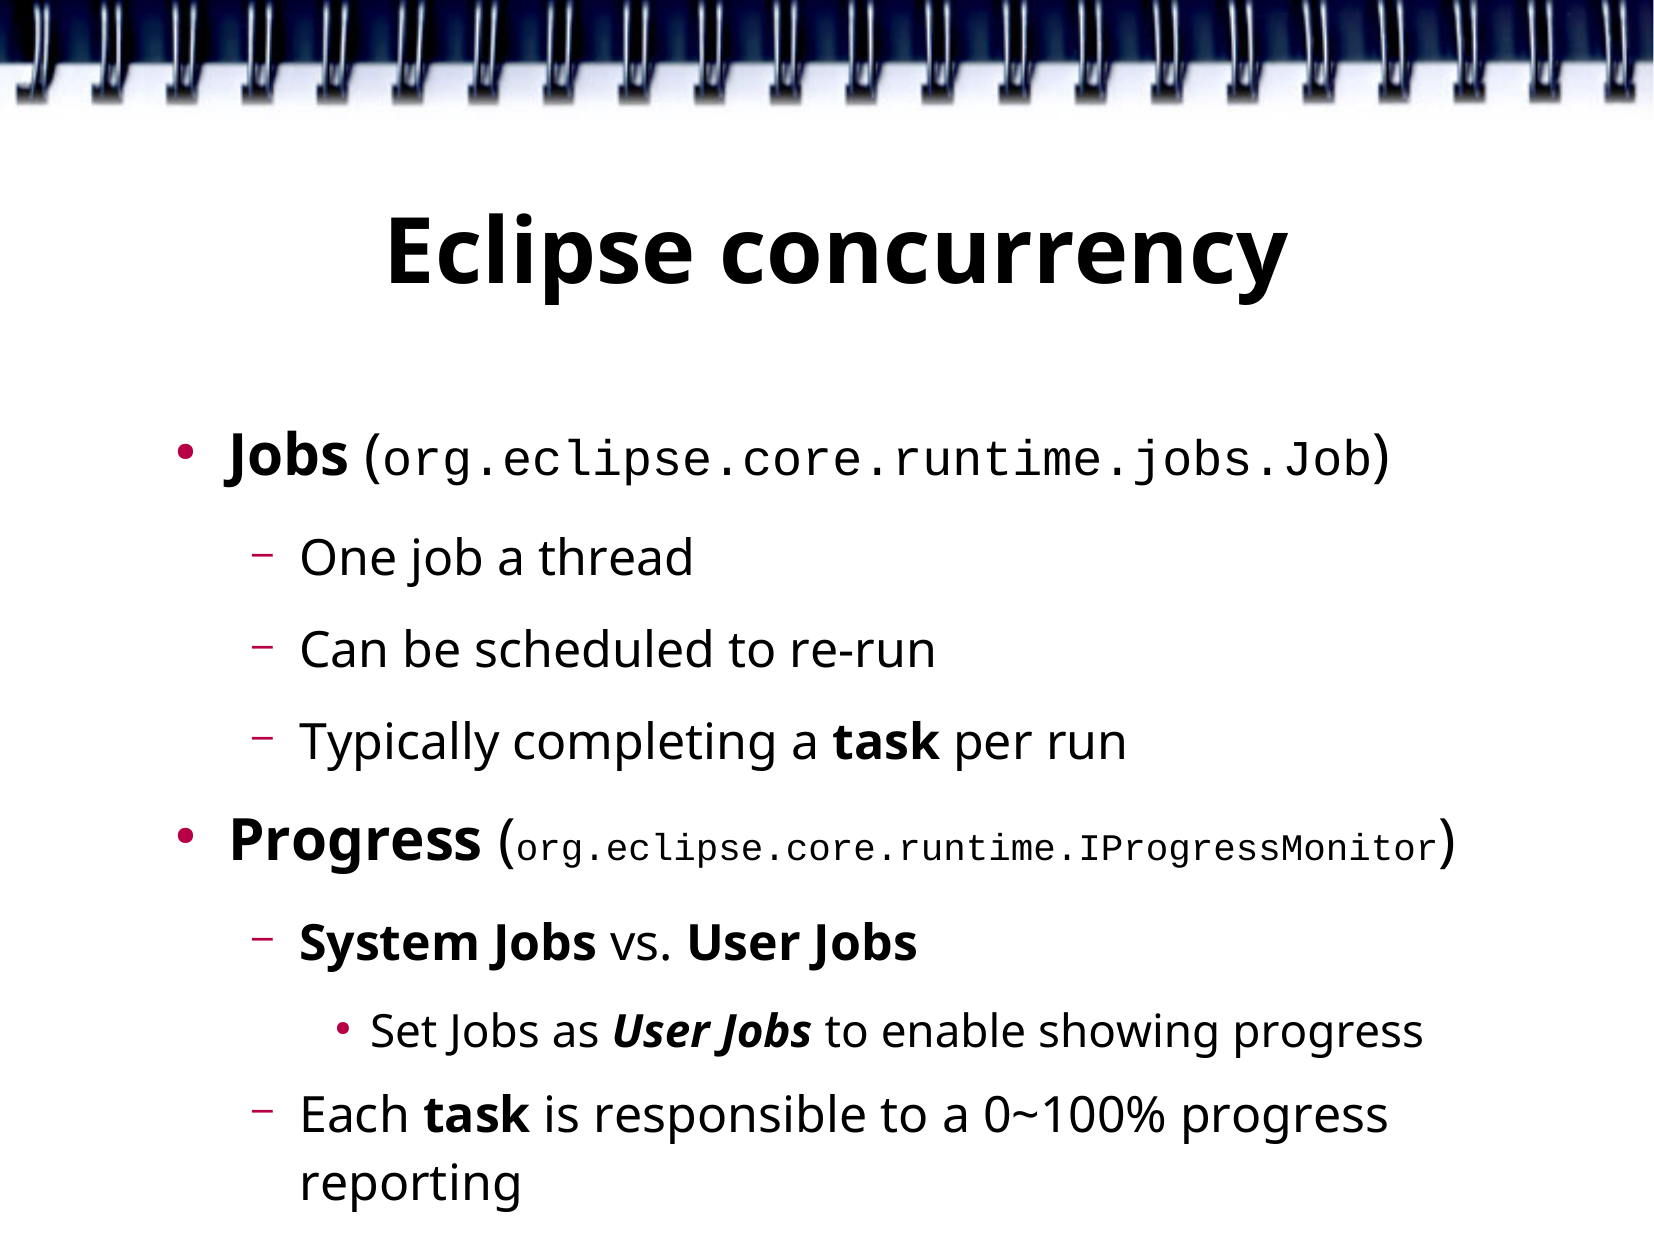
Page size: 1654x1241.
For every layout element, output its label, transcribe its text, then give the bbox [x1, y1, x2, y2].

picture [0, 0, 1654, 121]
list Jobs (org.eclipse.core.runtime.jobs.Job) One job a thread Can be scheduled to re-run Typically completing a task per run Progress (org.eclipse.core.runtime.IProgressMonitor) System Jobs vs. User Jobs Set Jobs as User Jobs to enable showing progress Each task is responsible to a 0~100% progress reporting [157, 413, 1516, 1241]
title Eclipse concurrency [139, 144, 1535, 352]
